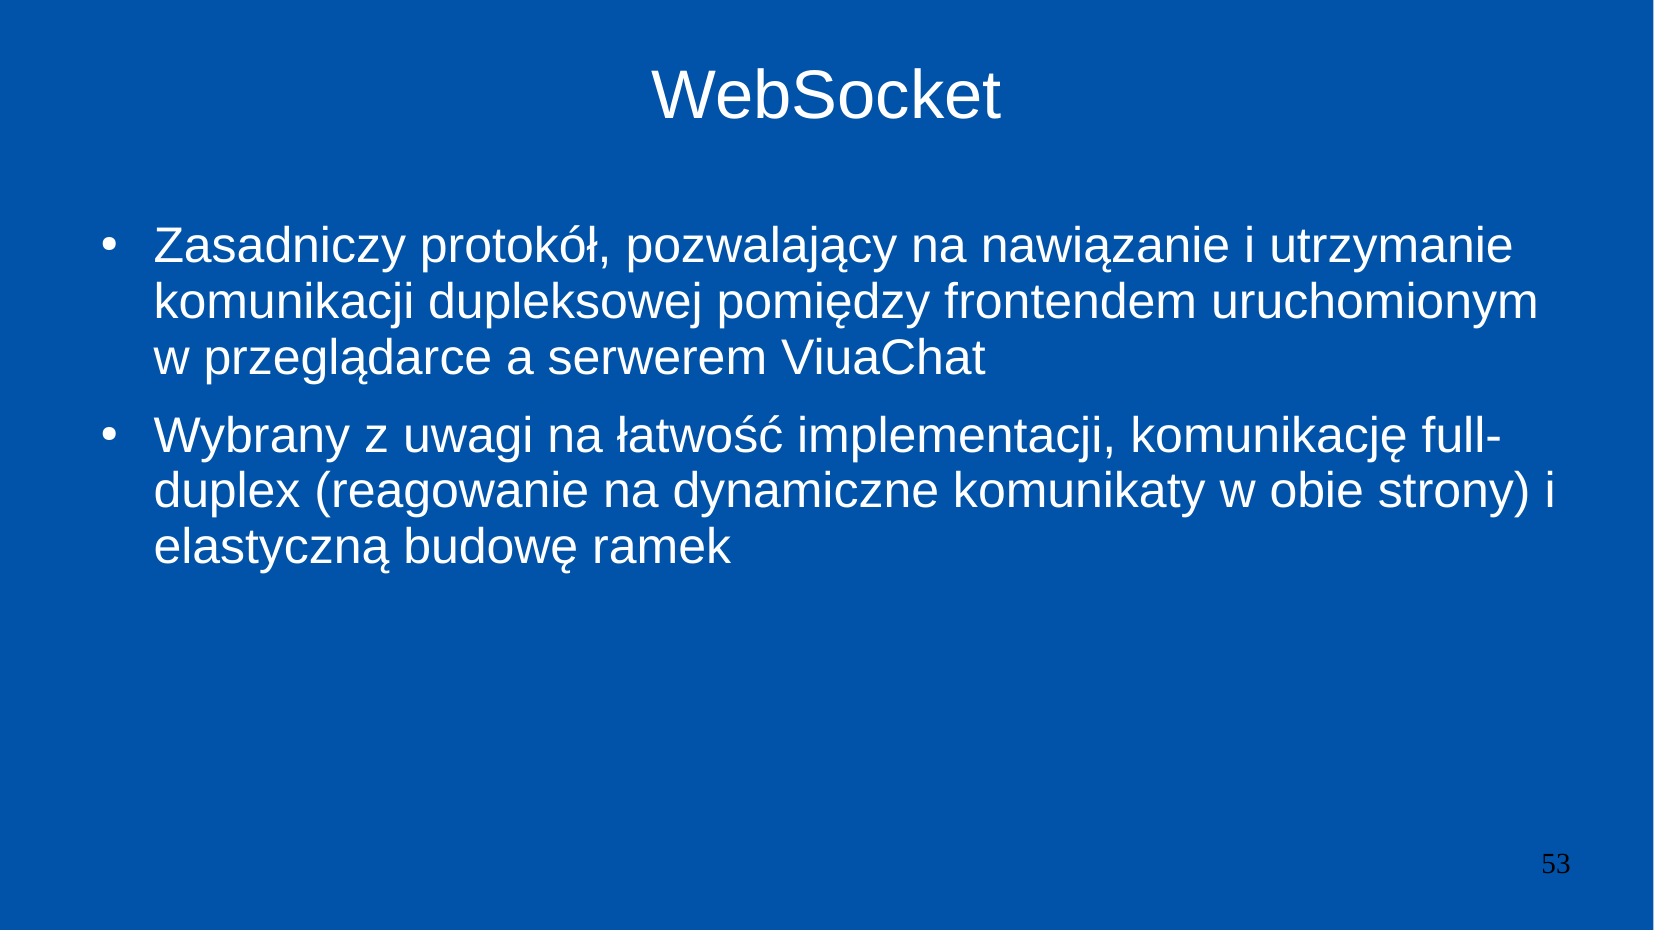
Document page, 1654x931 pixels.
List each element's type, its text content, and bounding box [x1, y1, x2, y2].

title WebSocket [389, 35, 1264, 154]
list Zasadniczy protokół, pozwalający na nawiązanie i utrzymanie komunikacji dupleksowej pomiędzy frontendem uruchomionym w przeglądarce a serwerem ViuaChat Wybrany z uwagi na łatwość implementacji, komunikację full-duplex (reagowanie na dynamiczne komunikaty w obie strony) i elastyczną budowę ramek [82, 217, 1571, 758]
